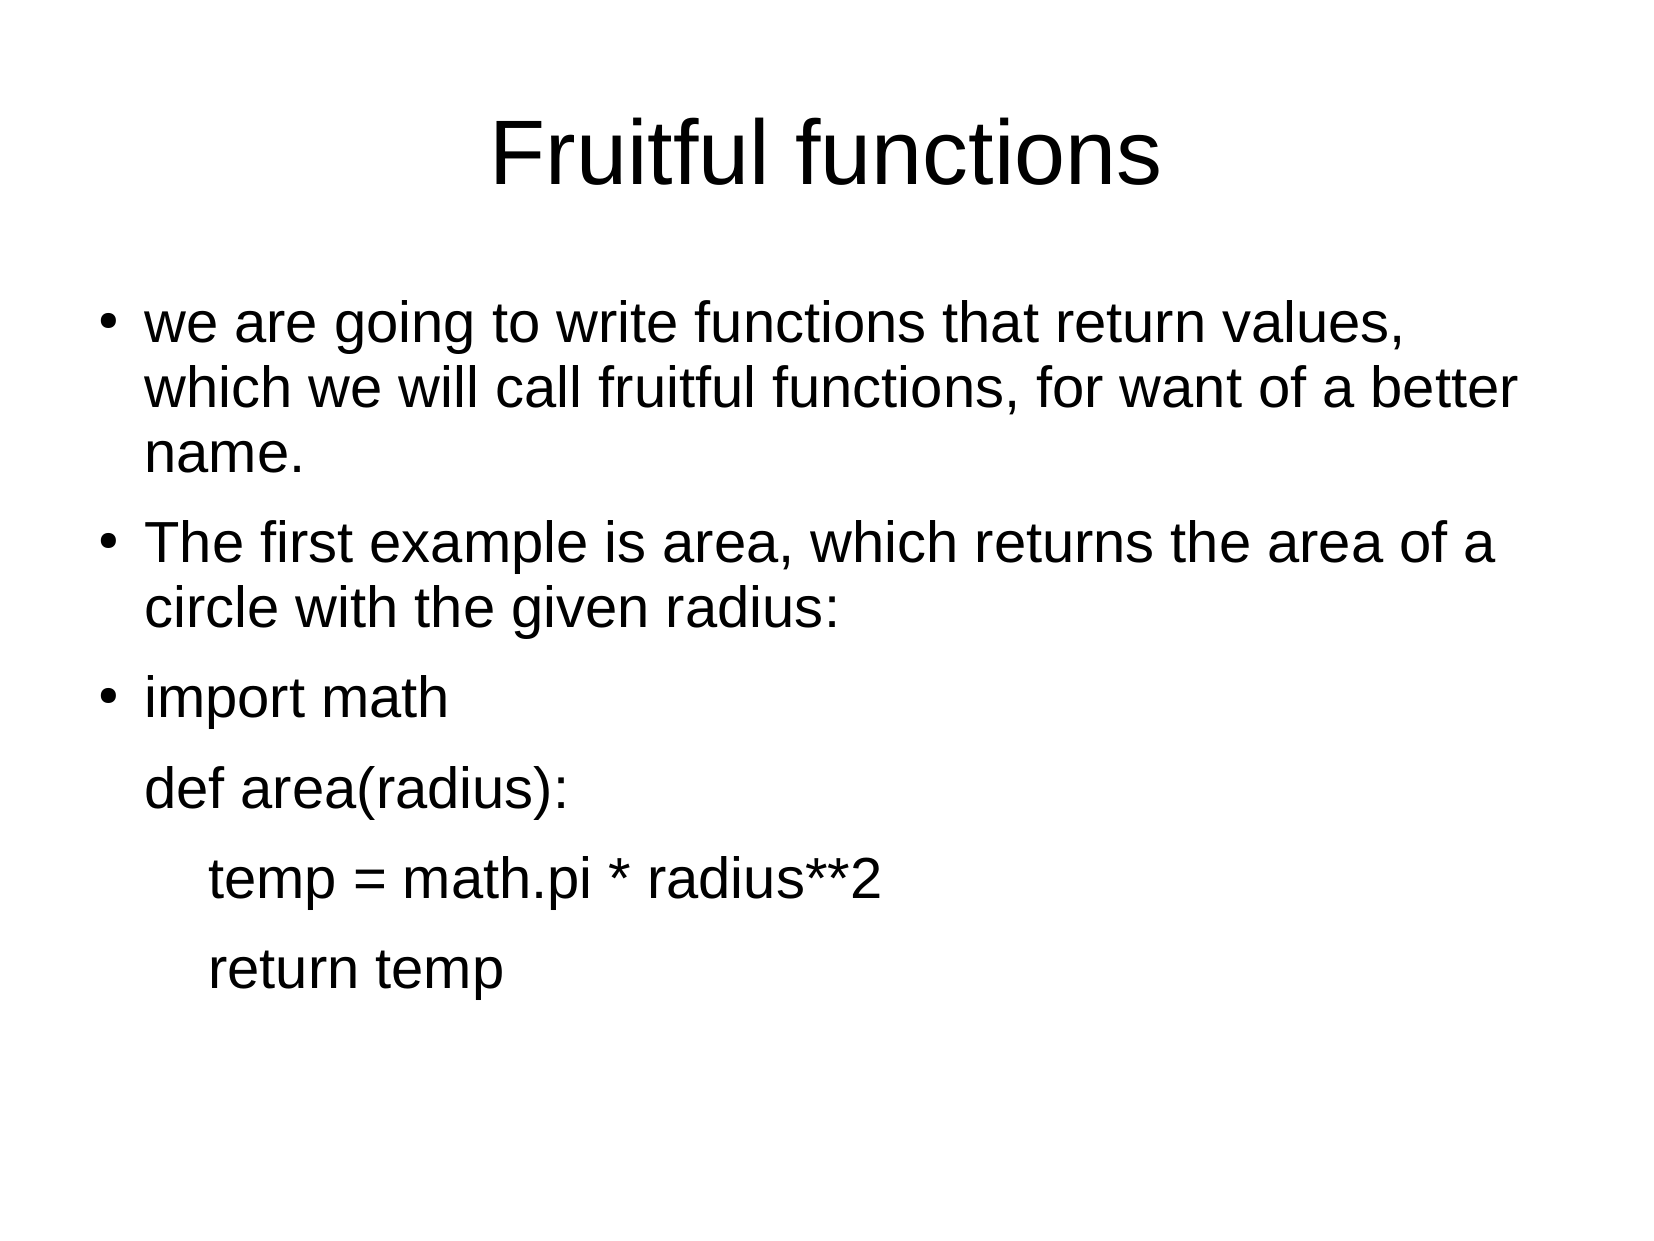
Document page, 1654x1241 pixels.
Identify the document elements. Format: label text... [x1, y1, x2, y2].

title Fruitful functions [82, 49, 1571, 257]
list we are going to write functions that return values, which we will call fruitful functions, for want of a better name. The first example is area, which returns the area of a circle with the given radius: import math def area(radius): temp = math.pi * radius**2 return temp [82, 290, 1571, 1010]
